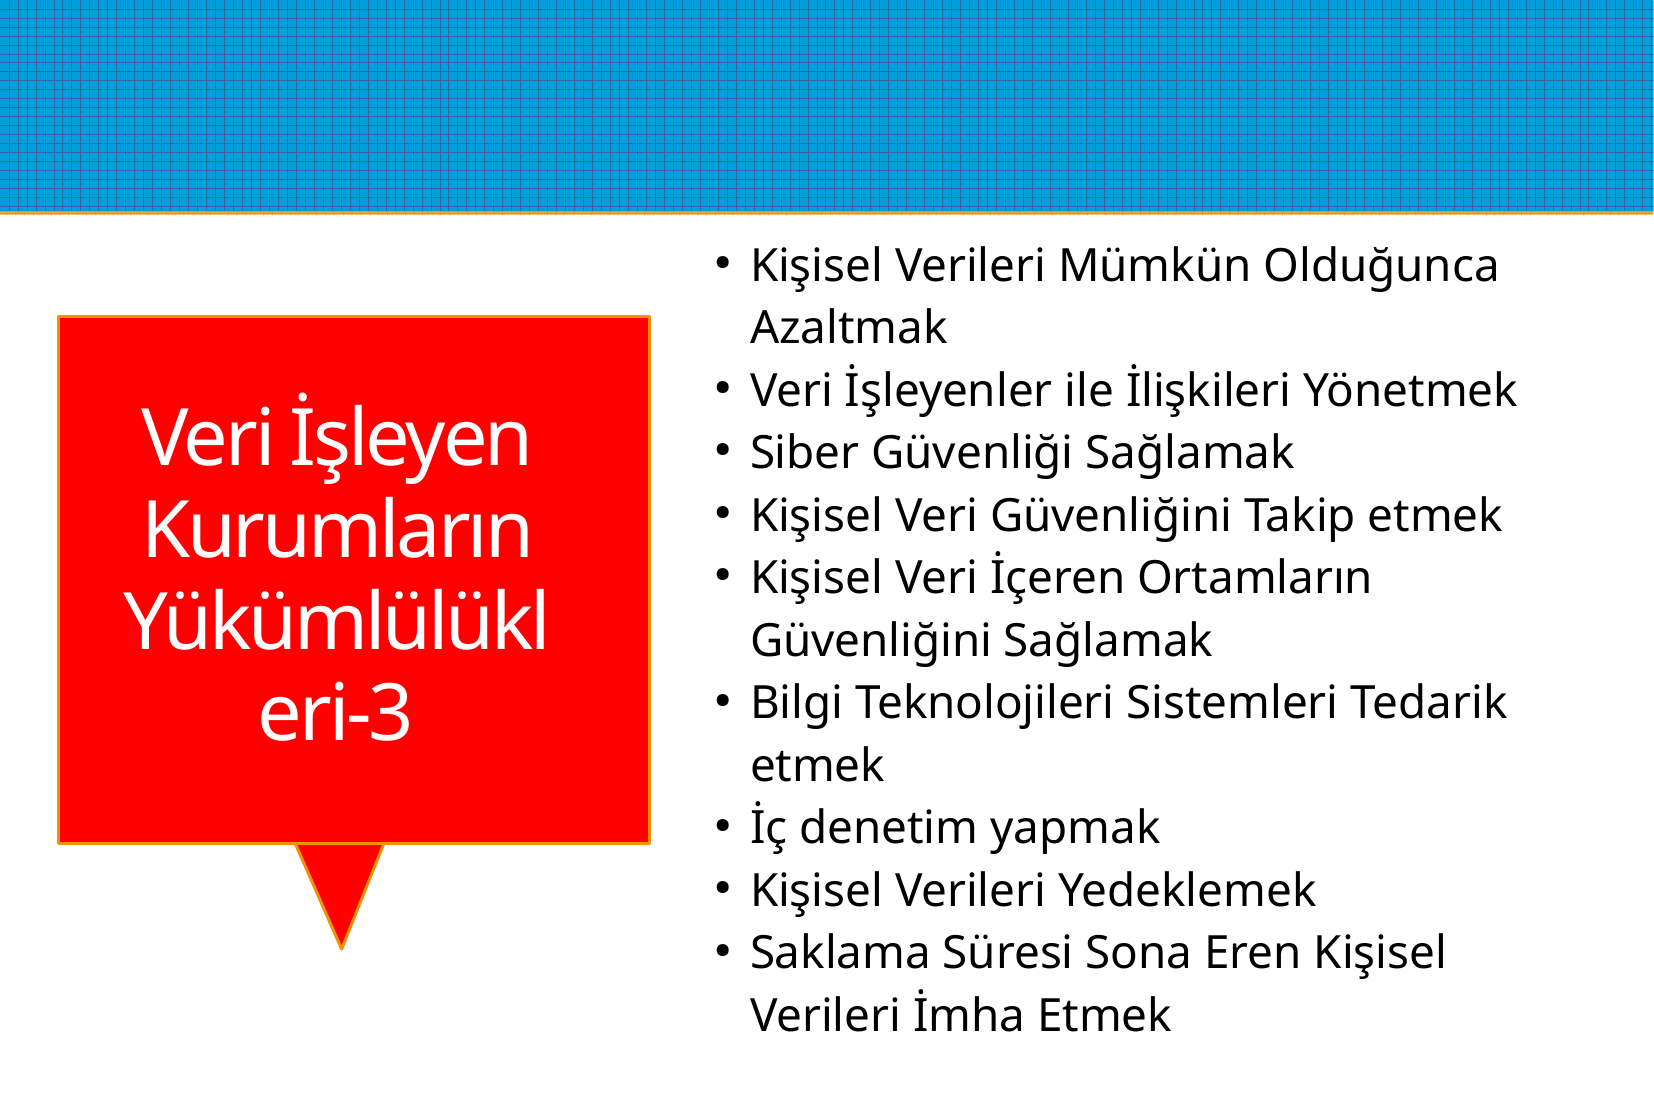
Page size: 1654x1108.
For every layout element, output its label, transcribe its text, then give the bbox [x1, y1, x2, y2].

text_box [58, 316, 118, 844]
text_box [309, 877, 371, 950]
text_box Veri İşleyen Kurumların Yükümlülükleri-3 [118, 274, 562, 877]
text_box [562, 316, 650, 844]
text_box Kişisel Verileri Mümkün Olduğunca Azaltmak Veri İşleyenler ile İlişkileri Yönetmek Siber Güvenliği Sağlamak Kişisel Veri Güvenliğini Takip etmek Kişisel Veri İçeren Ortamların Güvenliğini Sağlamak Bilgi Teknolojileri Sistemleri Tedarik etmek İç denetim yapmak Kişisel Verileri Yedeklemek Saklama Süresi Sona Eren Kişisel Verileri İmha Etmek [708, 222, 1565, 1055]
